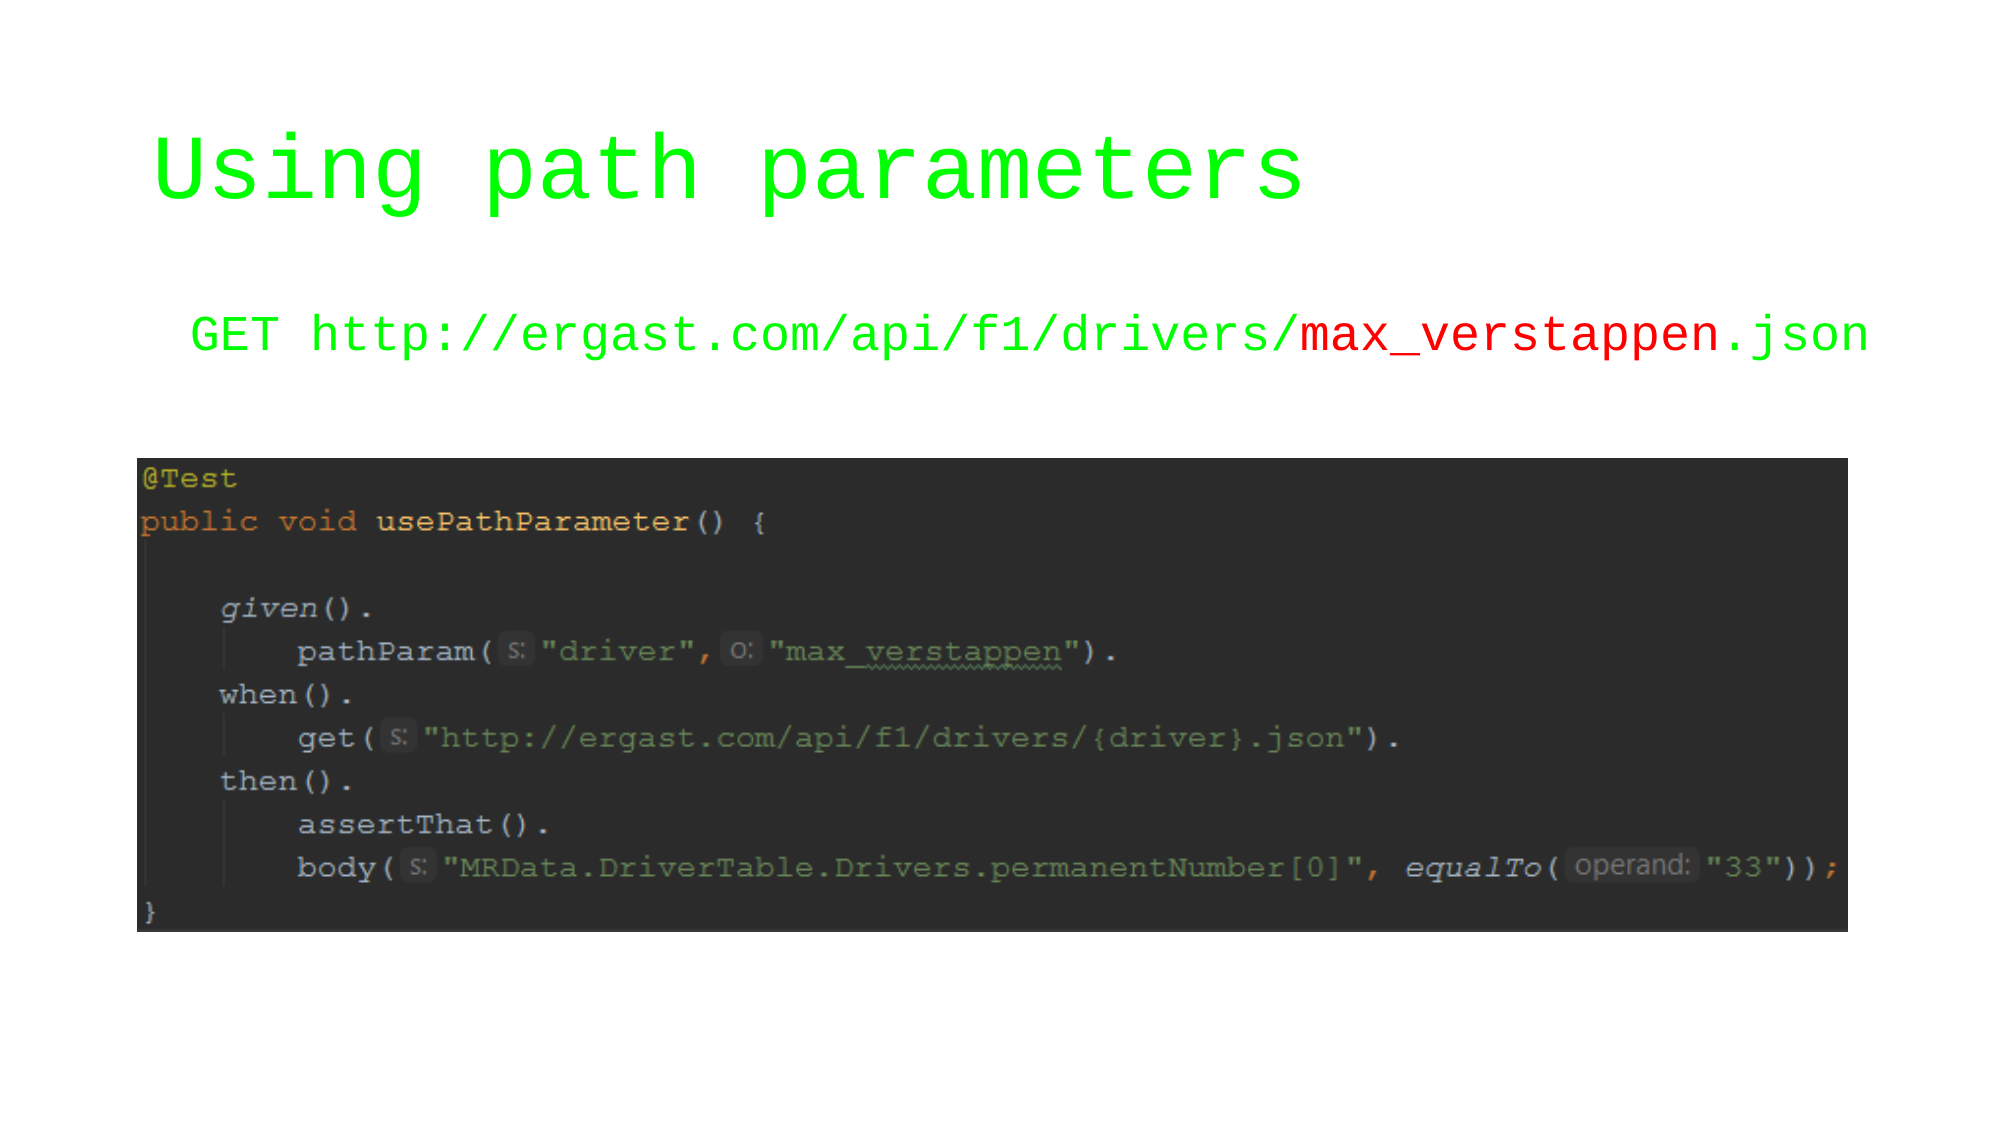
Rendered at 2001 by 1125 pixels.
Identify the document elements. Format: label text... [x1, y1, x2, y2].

picture [137, 458, 1848, 932]
list GET http://ergast.com/api/f1/drivers/max_verstappen.json [137, 299, 1980, 1014]
title Using path parameters [137, 59, 1938, 278]
